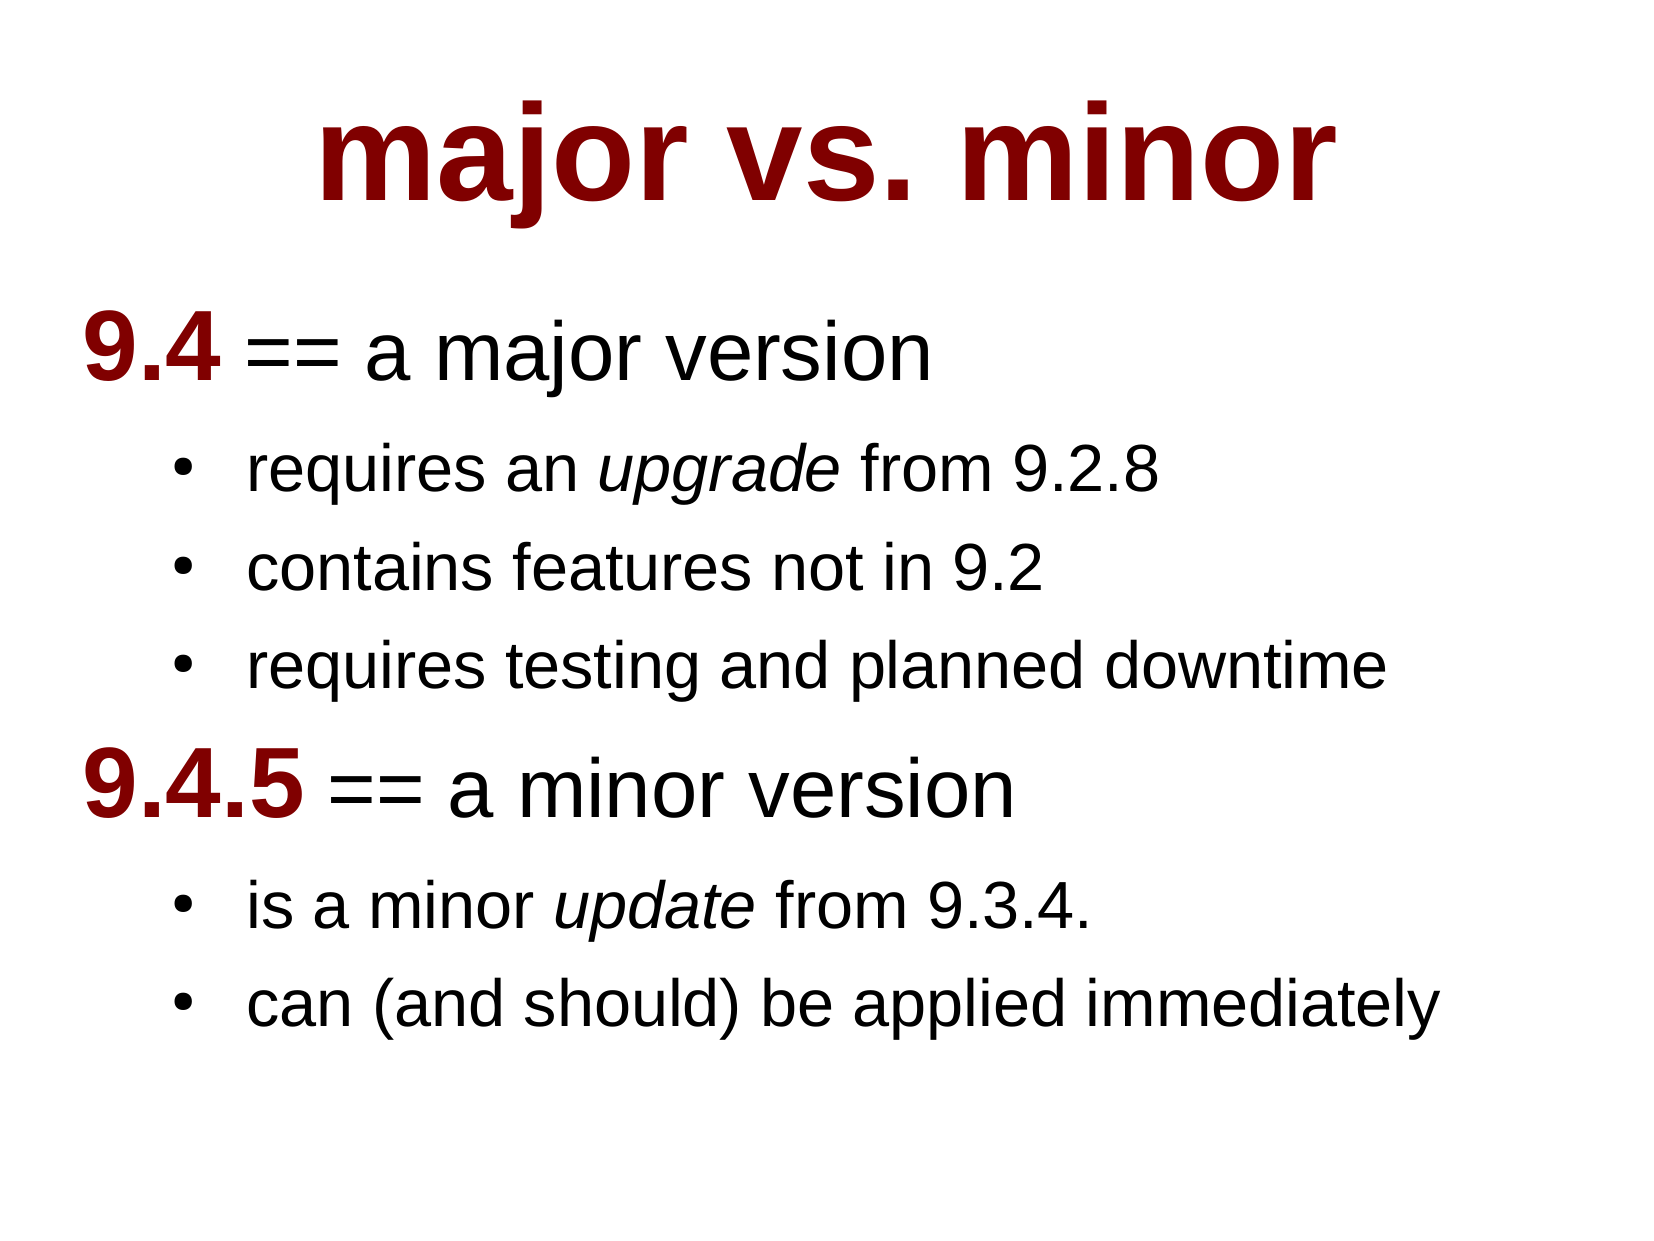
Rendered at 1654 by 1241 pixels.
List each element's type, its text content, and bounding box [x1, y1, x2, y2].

title major vs. minor [82, 49, 1571, 257]
list 9.4 == a major version requires an upgrade from 9.2.8 contains features not in 9.2 requires testing and planned downtime 9.4.5 == a minor version is a minor update from 9.3.4. can (and should) be applied immediately [82, 290, 1571, 1094]
